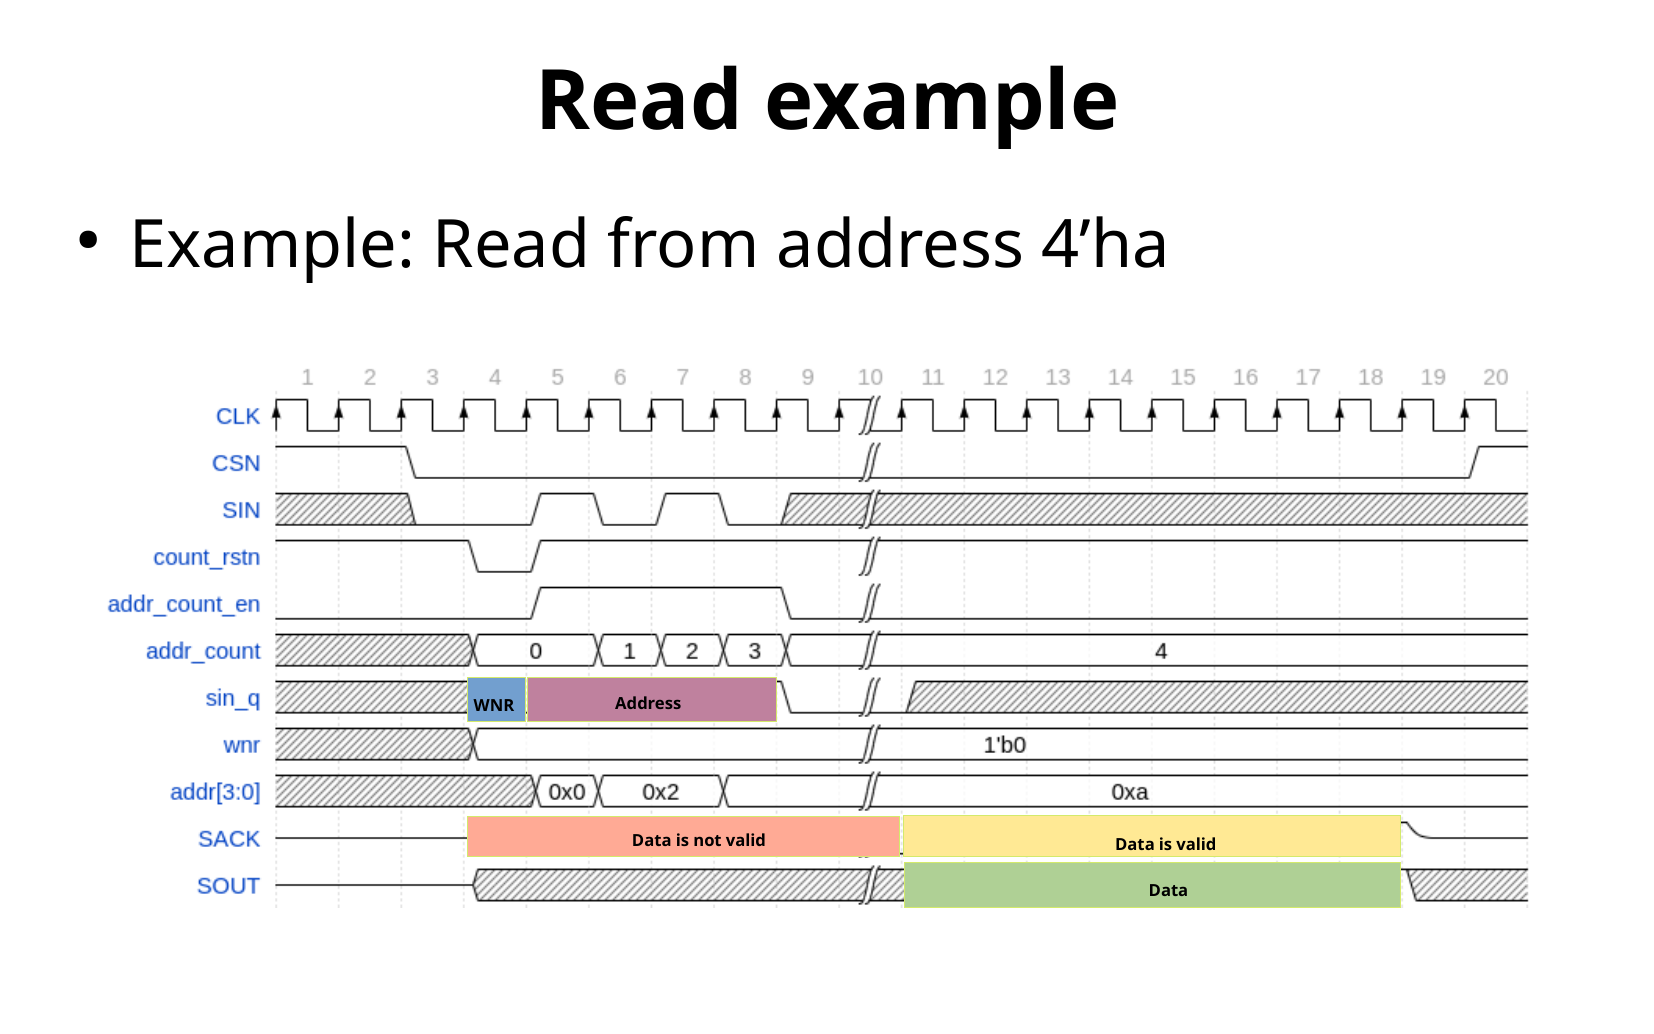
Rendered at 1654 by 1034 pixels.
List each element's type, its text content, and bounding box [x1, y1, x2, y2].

text_box Address [600, 683, 699, 716]
text_box Data is valid [1100, 825, 1236, 857]
text_box Data is not valid [617, 820, 785, 853]
picture [88, 360, 1558, 908]
text_box [467, 718, 526, 722]
text_box [467, 816, 900, 857]
text_box [467, 677, 526, 686]
title Read example [55, 41, 1601, 155]
text_box [903, 815, 1401, 857]
text_box [904, 862, 1401, 908]
list Example: Read from address 4’ha [58, 196, 1600, 990]
text_box Data [1133, 871, 1204, 903]
text_box [527, 677, 777, 722]
text_box WNR [458, 686, 534, 718]
